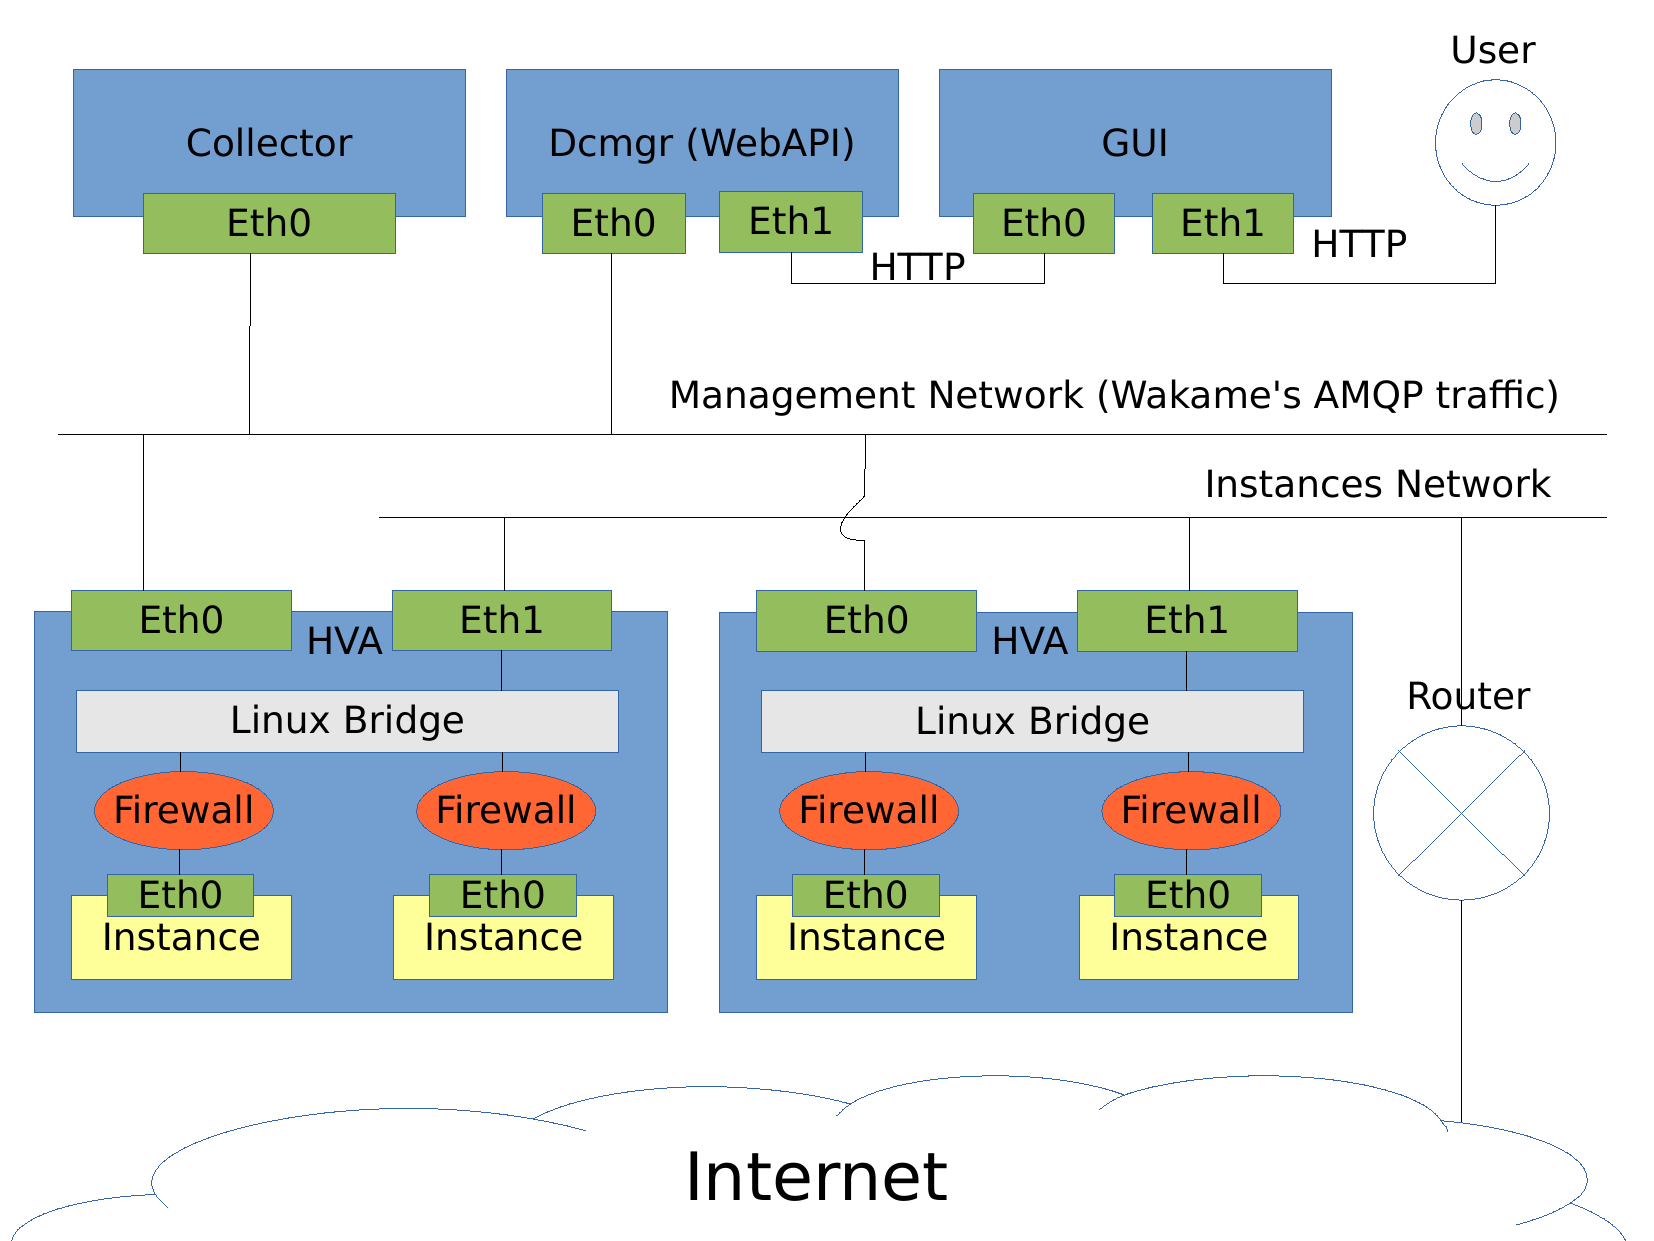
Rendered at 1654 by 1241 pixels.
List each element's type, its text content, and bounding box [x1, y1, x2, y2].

text_box HVA [34, 611, 668, 1013]
text_box Firewall [416, 771, 596, 850]
text_box Router [1462, 667, 1583, 726]
text_box Router [1391, 667, 1461, 726]
text_box Instance [71, 895, 292, 980]
text_box [1435, 80, 1556, 206]
text_box HVA [719, 612, 1353, 1013]
text_box Eth0 [143, 193, 396, 254]
text_box Internet [11, 1075, 1626, 1241]
text_box Instance [756, 895, 977, 980]
text_box Collector [73, 69, 466, 217]
text_box Eth1 [719, 191, 863, 253]
text_box GUI [939, 69, 1332, 217]
text_box Firewall [779, 771, 959, 850]
text_box Eth0 [756, 590, 977, 652]
text_box Eth1 [1152, 193, 1294, 254]
text_box Instances Network [1189, 455, 1594, 515]
text_box Eth1 [392, 590, 612, 651]
text_box Eth0 [973, 193, 1115, 254]
text_box Eth0 [792, 874, 940, 917]
text_box Management Network (Wakame's AMQP traffic) [654, 366, 1618, 469]
text_box Eth0 [542, 193, 686, 254]
text_box Instance [393, 895, 614, 980]
text_box Dcmgr (WebAPI) [506, 69, 899, 217]
text_box [1373, 726, 1550, 901]
text_box Firewall [94, 771, 274, 850]
text_box User [1435, 21, 1556, 80]
text_box Firewall [1101, 771, 1281, 850]
text_box Eth0 [1114, 874, 1262, 917]
text_box Eth0 [107, 874, 254, 917]
text_box Eth1 [1077, 590, 1298, 652]
text_box Eth0 [71, 590, 292, 651]
text_box Instance [1079, 895, 1299, 980]
text_box Eth0 [429, 874, 577, 917]
text_box Linux Bridge [76, 690, 619, 753]
text_box Linux Bridge [761, 690, 1304, 753]
